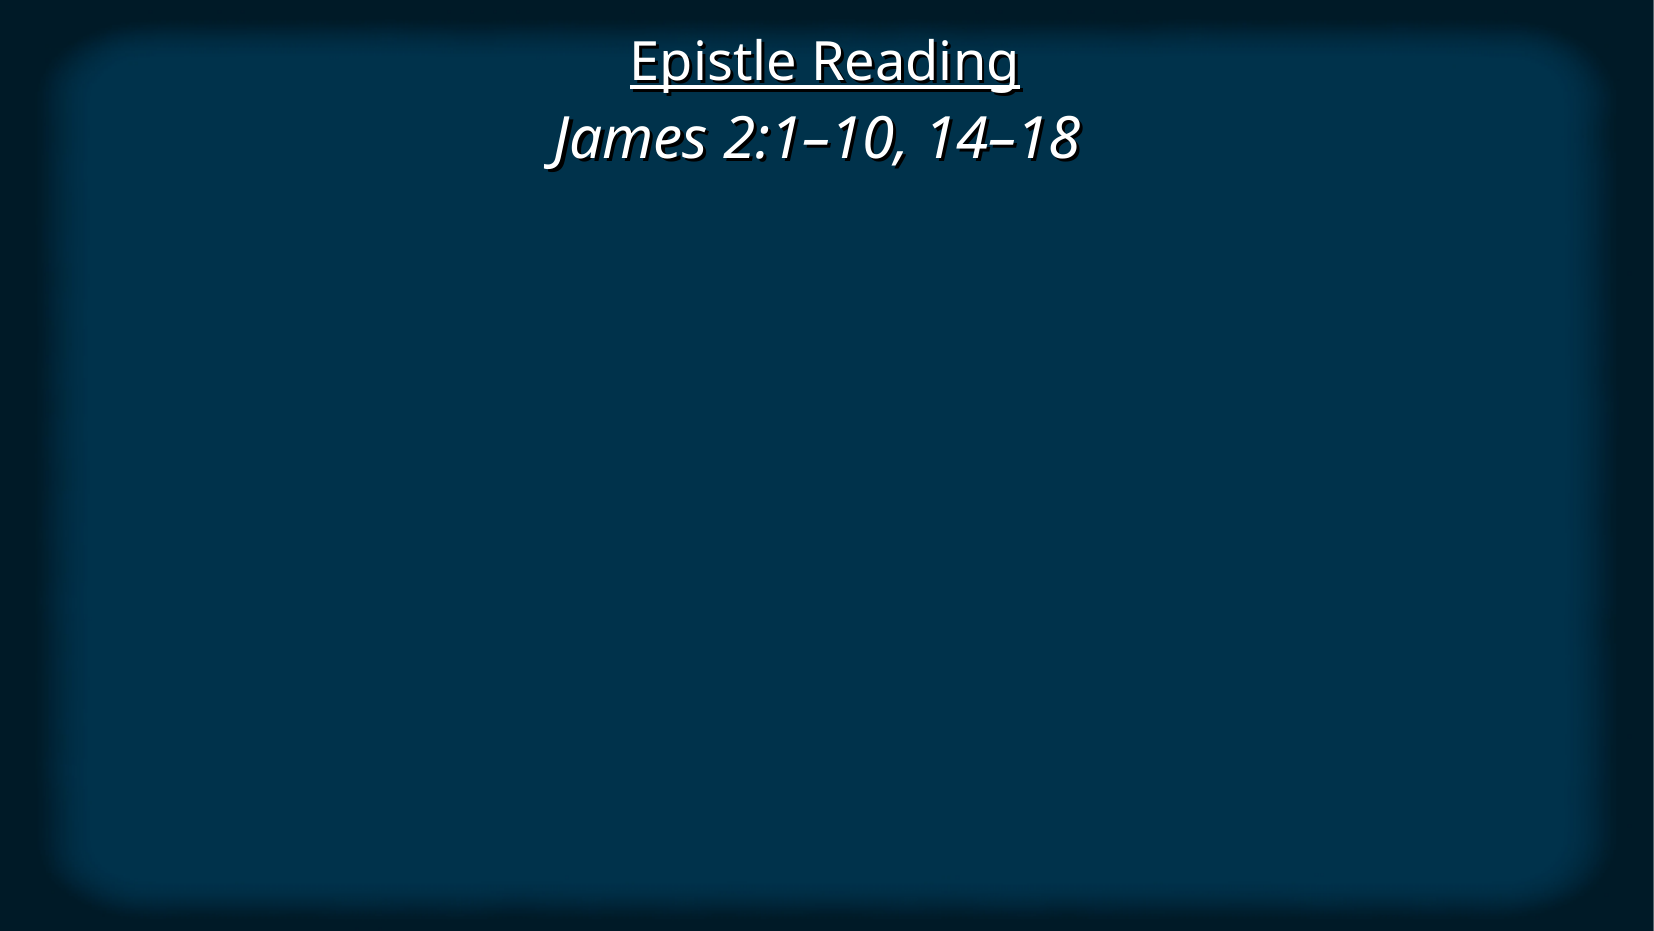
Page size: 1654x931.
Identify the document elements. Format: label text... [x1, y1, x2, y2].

picture [0, 0, 1654, 931]
text_box Epistle Reading James 2:1–10, 14–18 [75, 15, 1576, 179]
